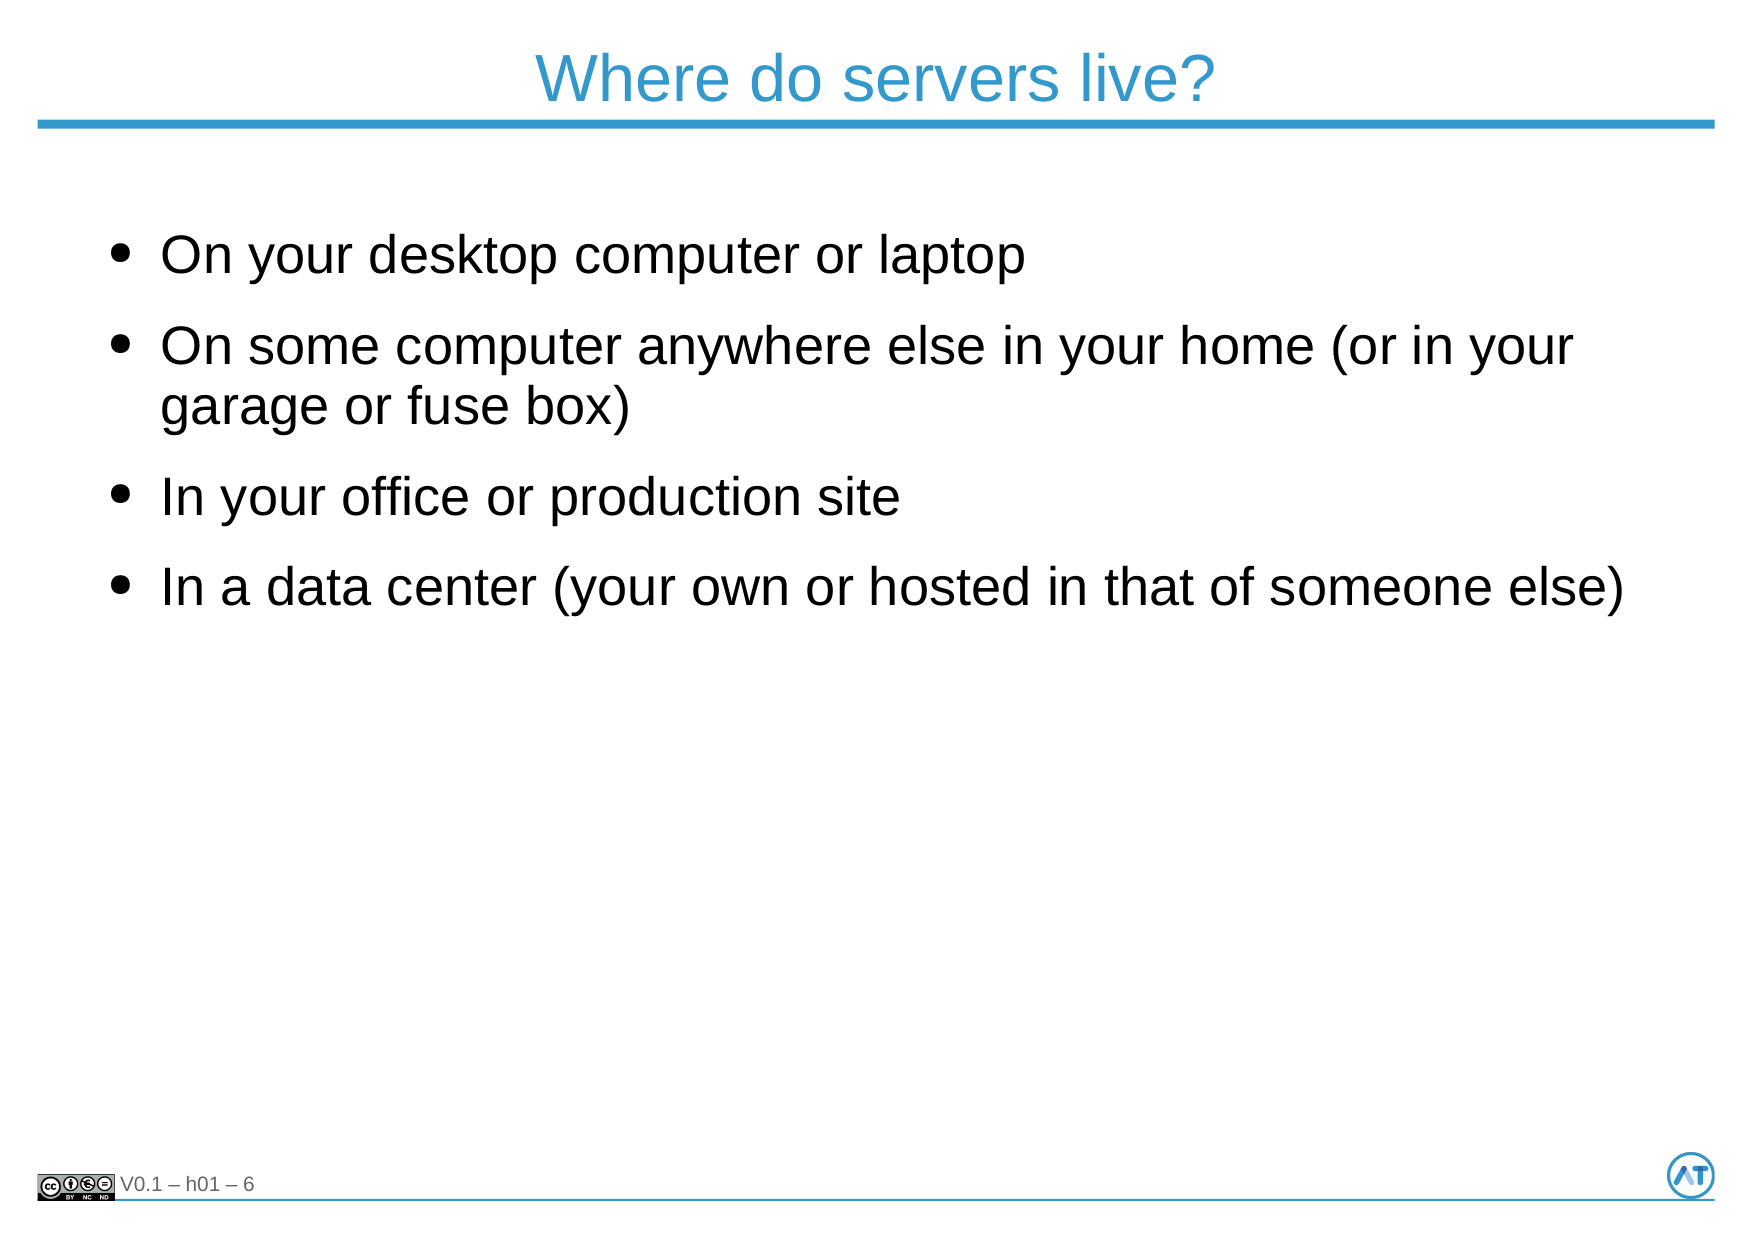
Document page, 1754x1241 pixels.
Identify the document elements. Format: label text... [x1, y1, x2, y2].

title Where do servers live? [37, 37, 1715, 120]
picture [37, 1174, 115, 1201]
picture [1667, 1152, 1715, 1199]
text_box On your desktop computer or laptop On some computer anywhere else in your home (or in your garage or fuse box) In your office or production site In a data center (your own or hosted in that of someone else) [90, 225, 1726, 1126]
